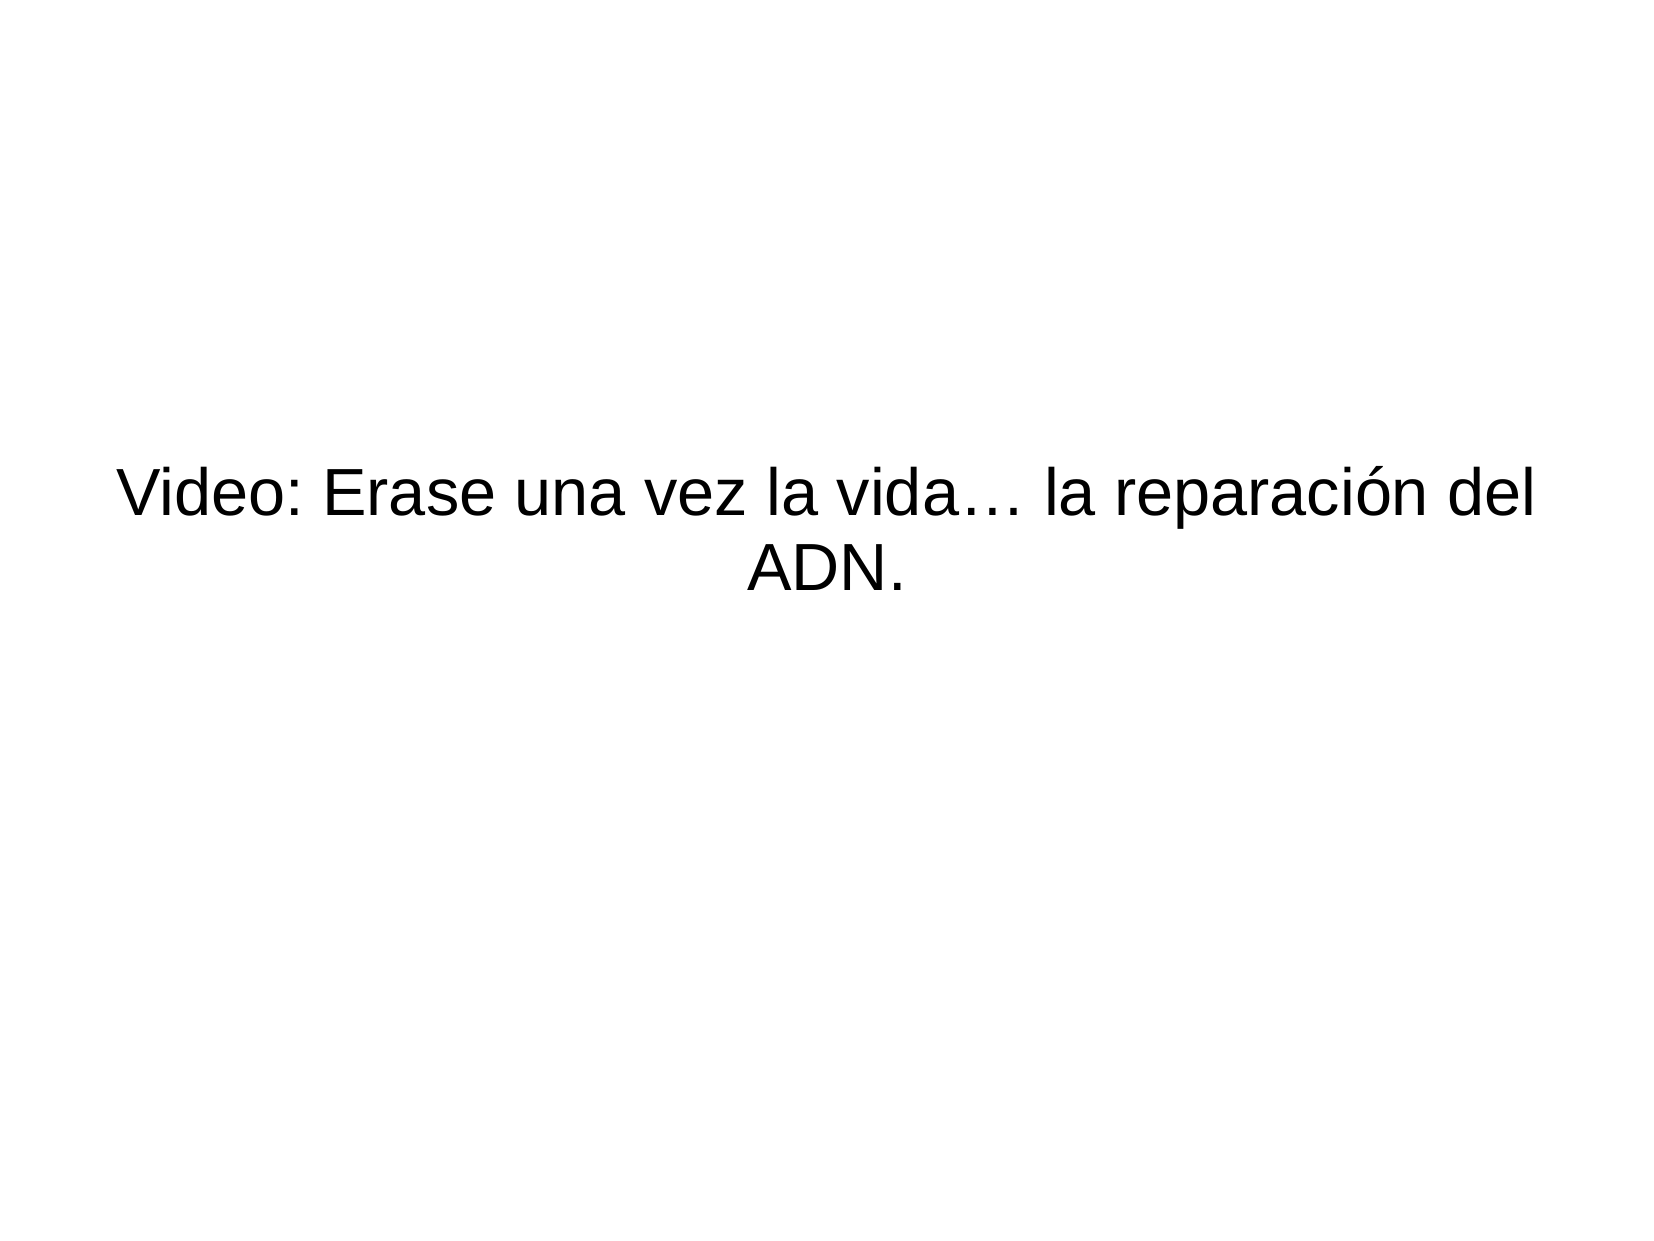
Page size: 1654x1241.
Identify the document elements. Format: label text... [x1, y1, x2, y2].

subtitle Video: Erase una vez la vida… la reparación del ADN. [82, 49, 1571, 1010]
